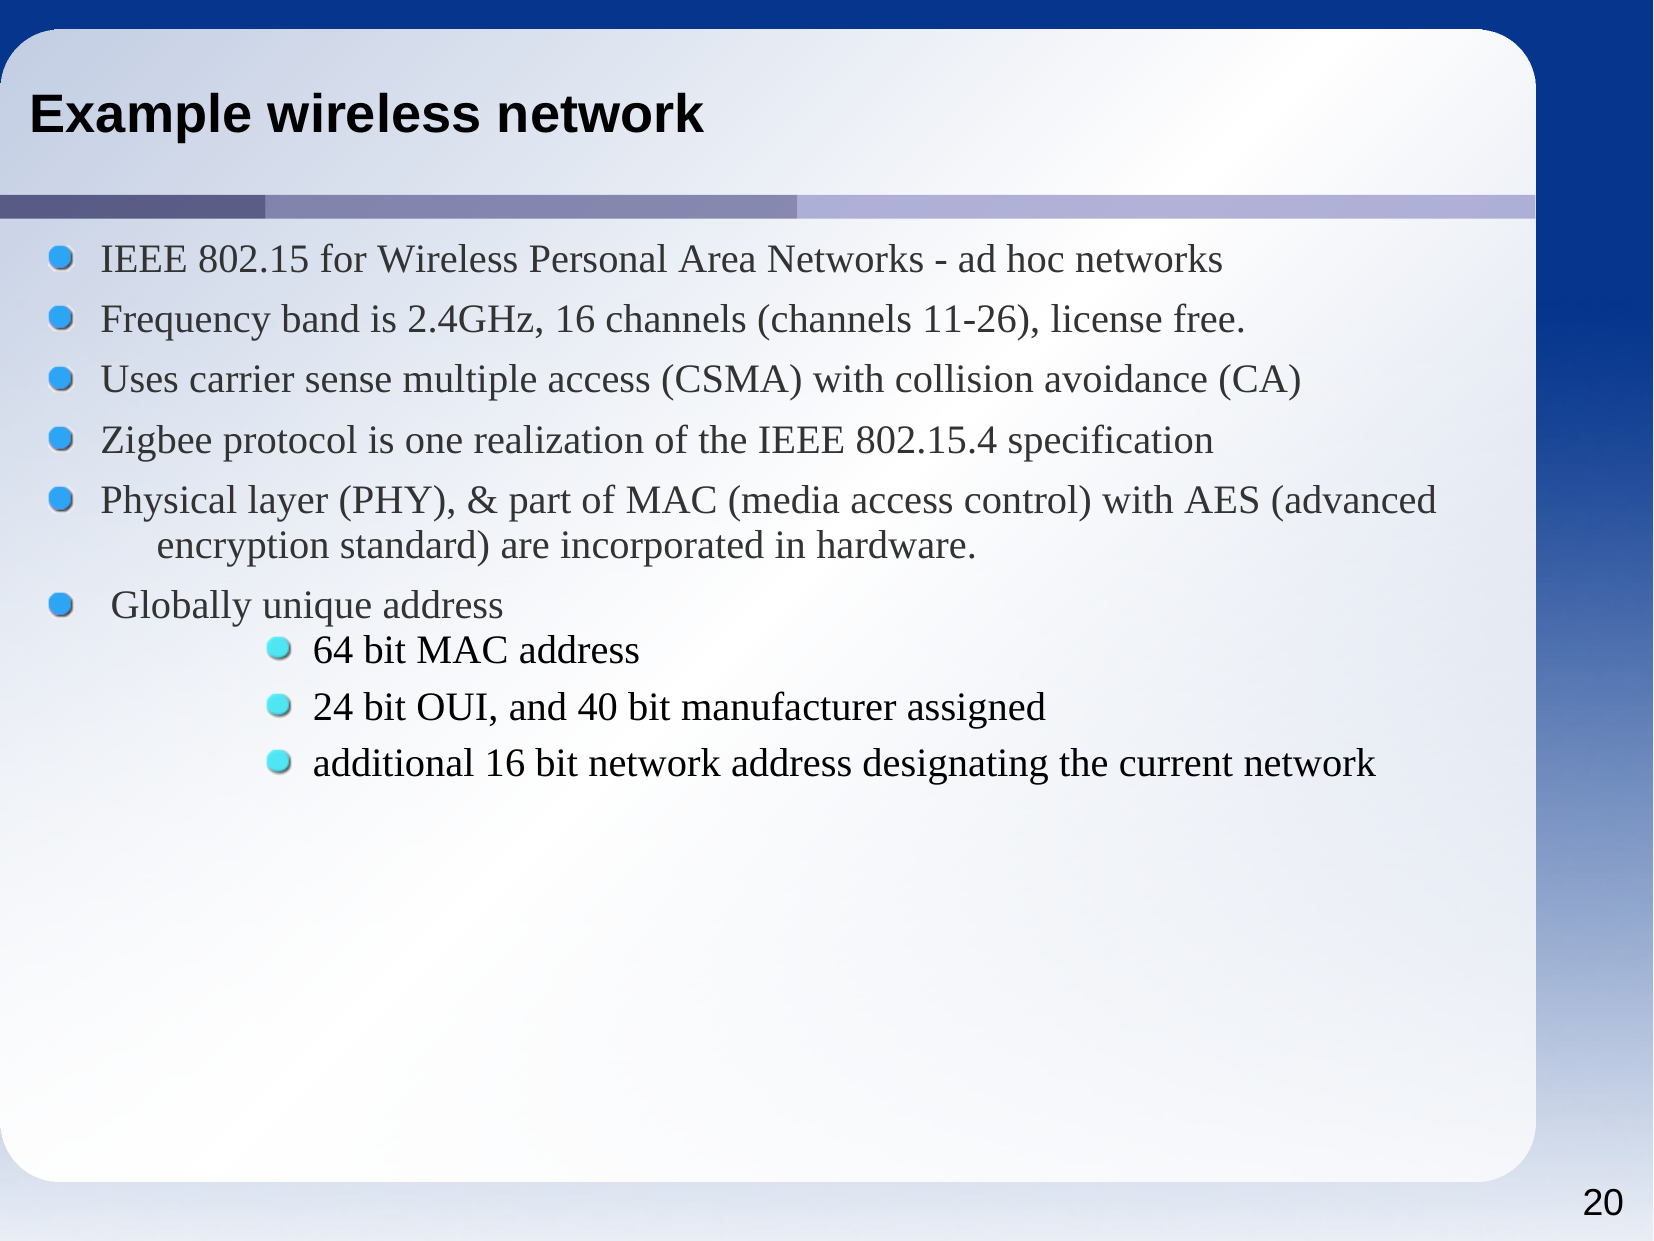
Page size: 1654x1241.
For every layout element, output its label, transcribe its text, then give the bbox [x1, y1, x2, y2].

list IEEE 802.15 for Wireless Personal Area Networks - ad hoc networks Frequency band is 2.4GHz, 16 channels (channels 11-26), license free. Uses carrier sense multiple access (CSMA) with collision avoidance (CA) Zigbee protocol is one realization of the IEEE 802.15.4 specification Physical layer (PHY), & part of MAC (media access control) with AES (advanced encryption standard) are incorporated in hardware. Globally unique address 64 bit MAC address 24 bit OUI, and 40 bit manufacturer assigned additional 16 bit network address designating the current network [29, 236, 1506, 1152]
title Example wireless network [29, 49, 1506, 178]
picture [0, 0, 1654, 1241]
